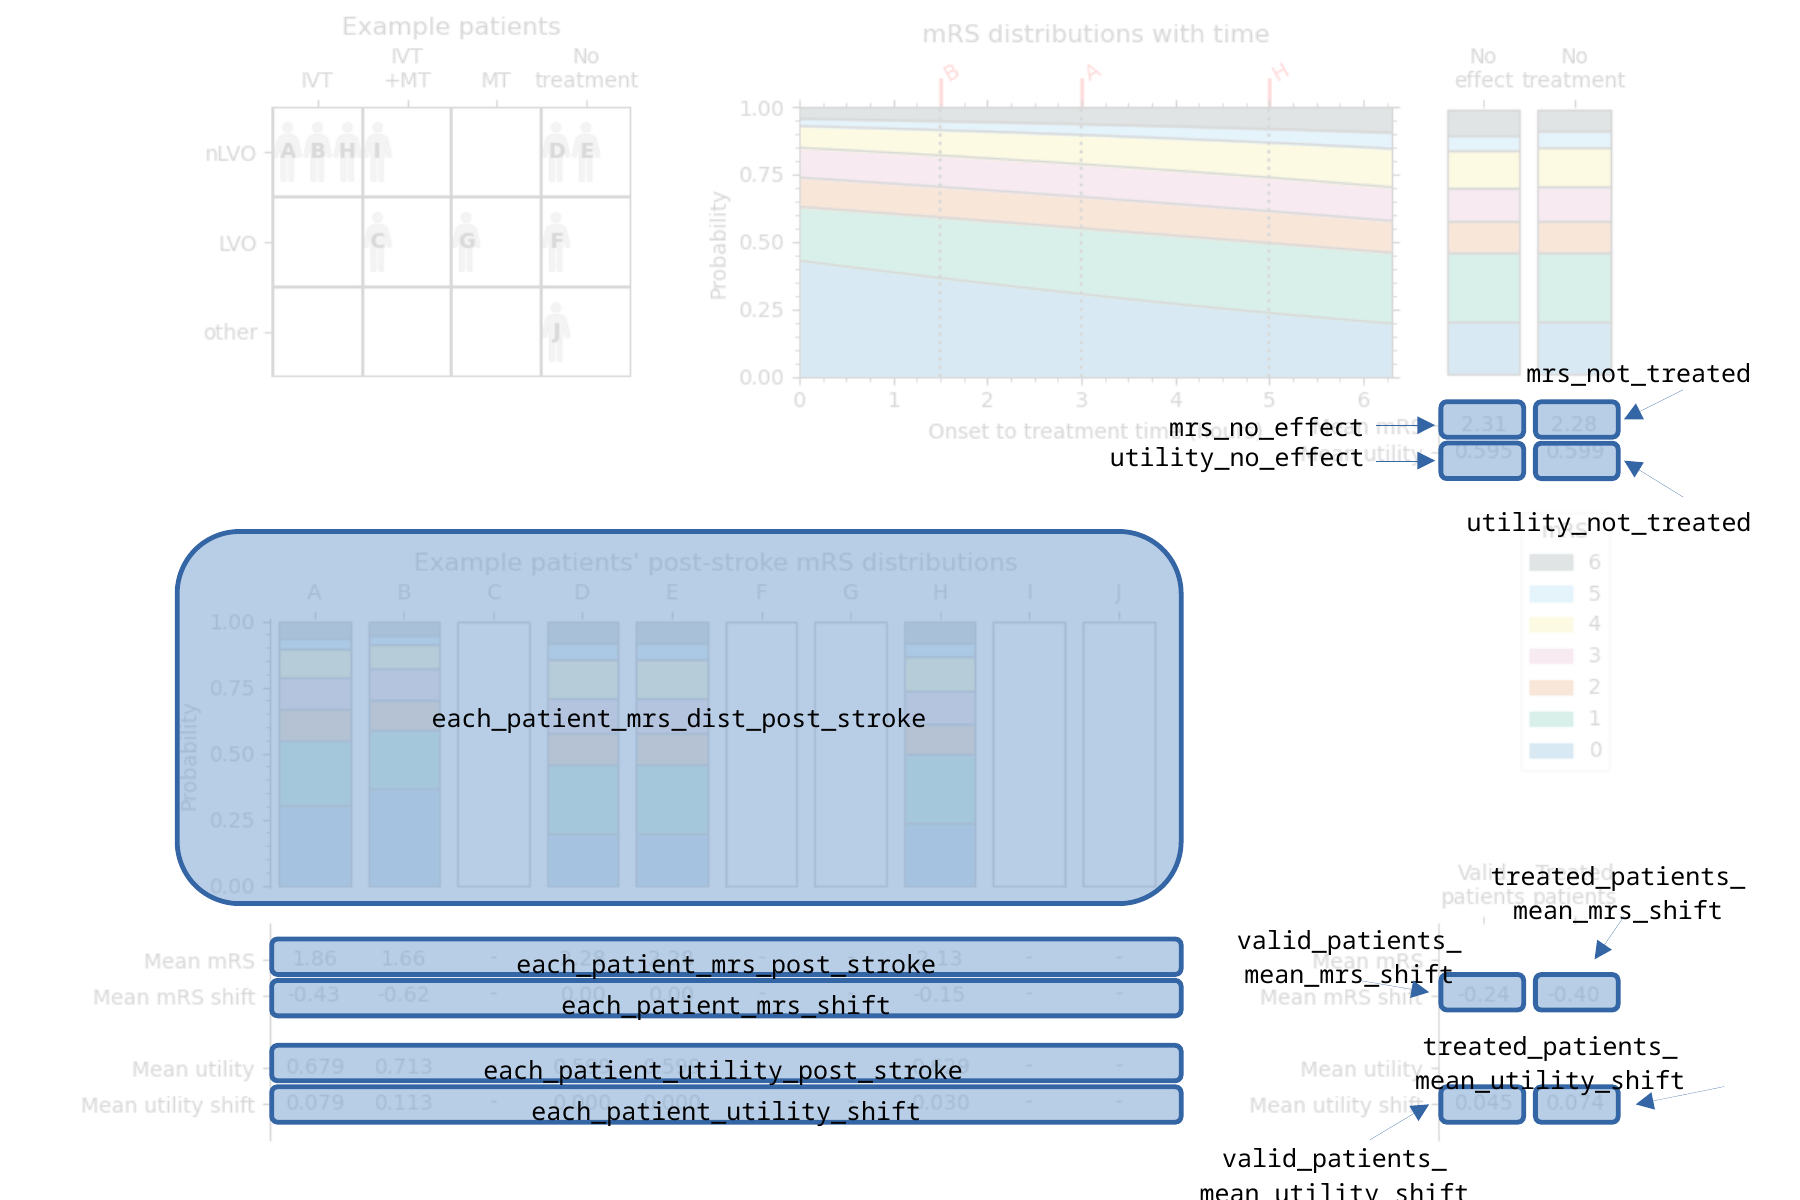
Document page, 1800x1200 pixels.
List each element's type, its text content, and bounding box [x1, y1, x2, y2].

text_box each_patient_utility_post_stroke [265, 1045, 1182, 1098]
text_box each_patient_mrs_post_stroke [271, 939, 1169, 980]
text_box utility_no_effect [1045, 432, 1430, 485]
text_box each_patient_mrs_dist_post_stroke [177, 531, 1182, 904]
text_box mrs_not_treated [1464, 348, 1800, 414]
text_box valid_patients_ mean_utility_shift [1151, 1133, 1518, 1199]
text_box [0, 0, 1800, 1200]
text_box valid_patients_ mean_mrs_shift [1169, 915, 1530, 981]
text_box mrs_no_effect [1110, 402, 1424, 432]
text_box utility_not_treated [1405, 497, 1800, 550]
text_box each_patient_mrs_shift [271, 980, 1182, 1033]
text_box each_patient_utility_shift [271, 1086, 1182, 1139]
text_box treated_patients_ mean_mrs_shift [1417, 851, 1800, 917]
text_box [1370, 981, 1412, 988]
text_box treated_patients_ mean_utility_shift [1275, 1021, 1800, 1087]
